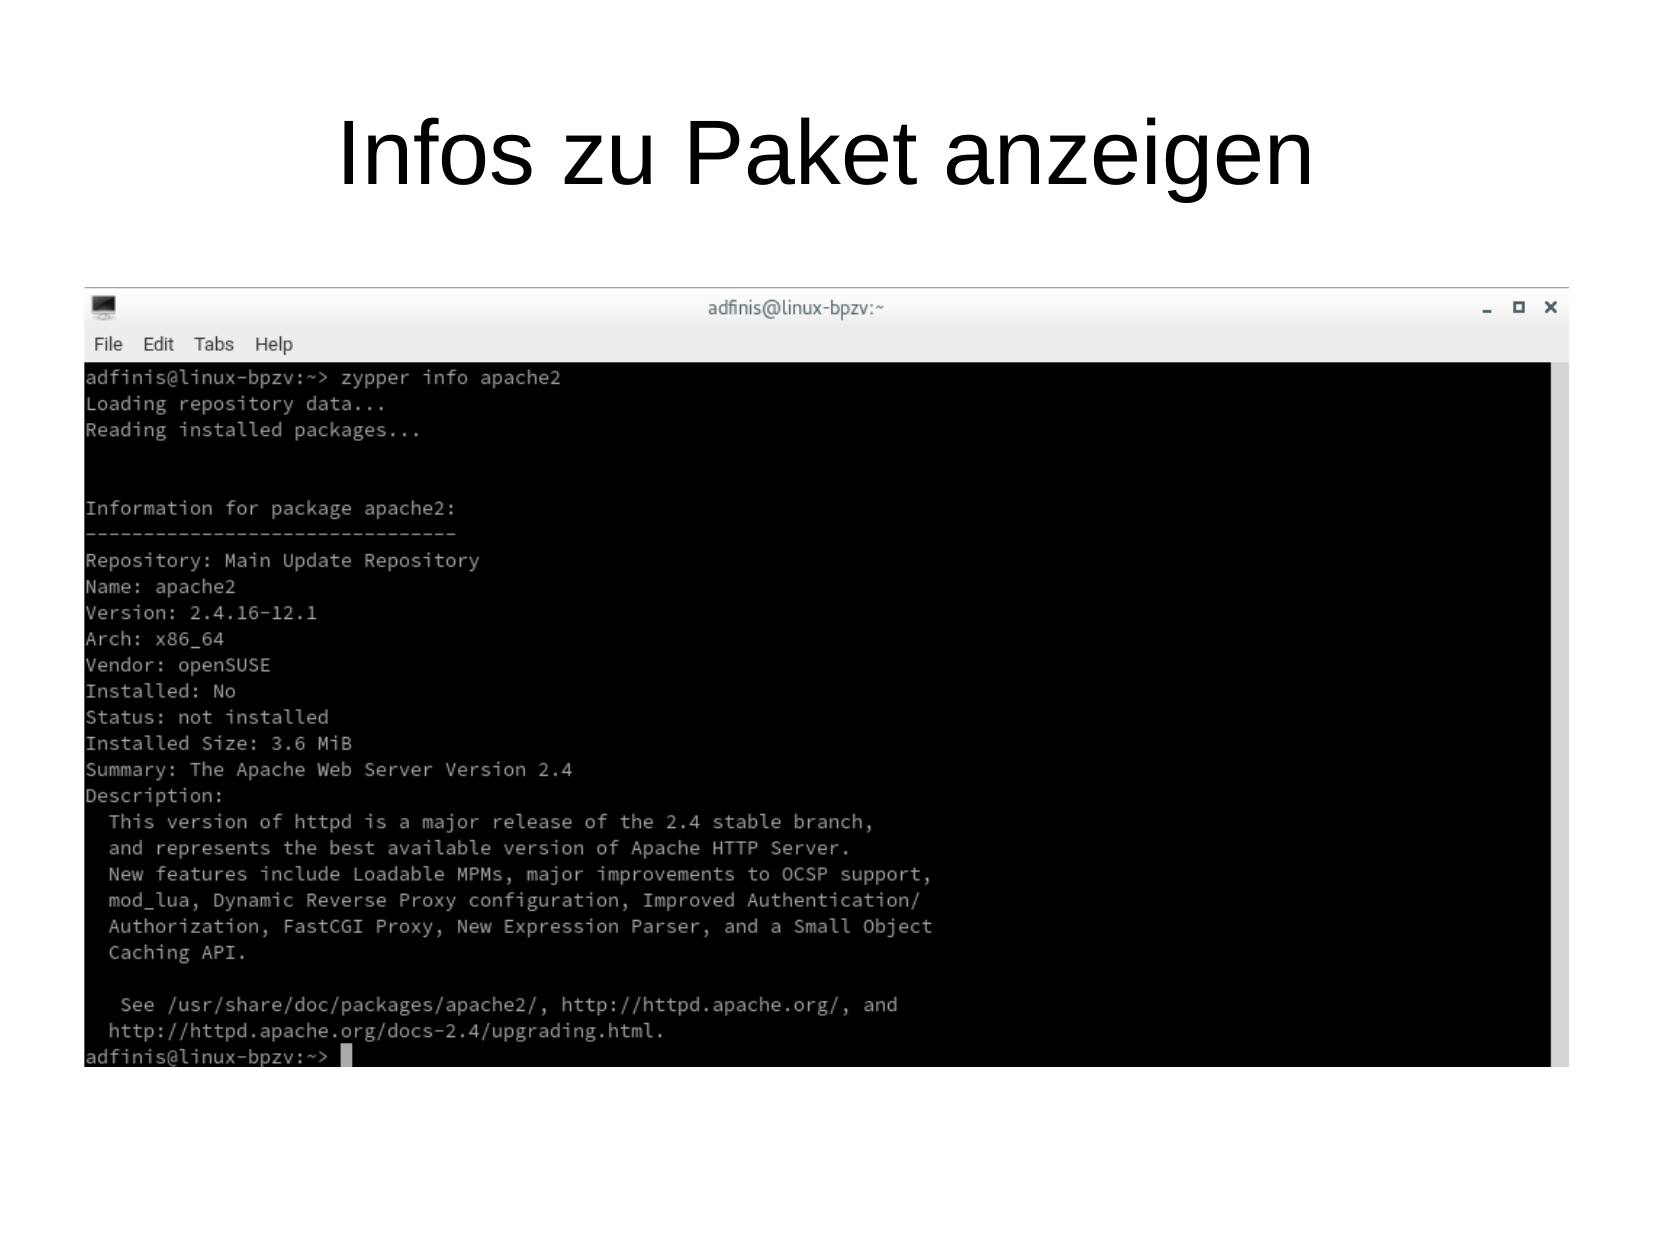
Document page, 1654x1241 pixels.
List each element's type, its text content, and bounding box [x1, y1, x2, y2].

title Infos zu Paket anzeigen [82, 49, 1571, 257]
picture [84, 287, 1570, 1067]
